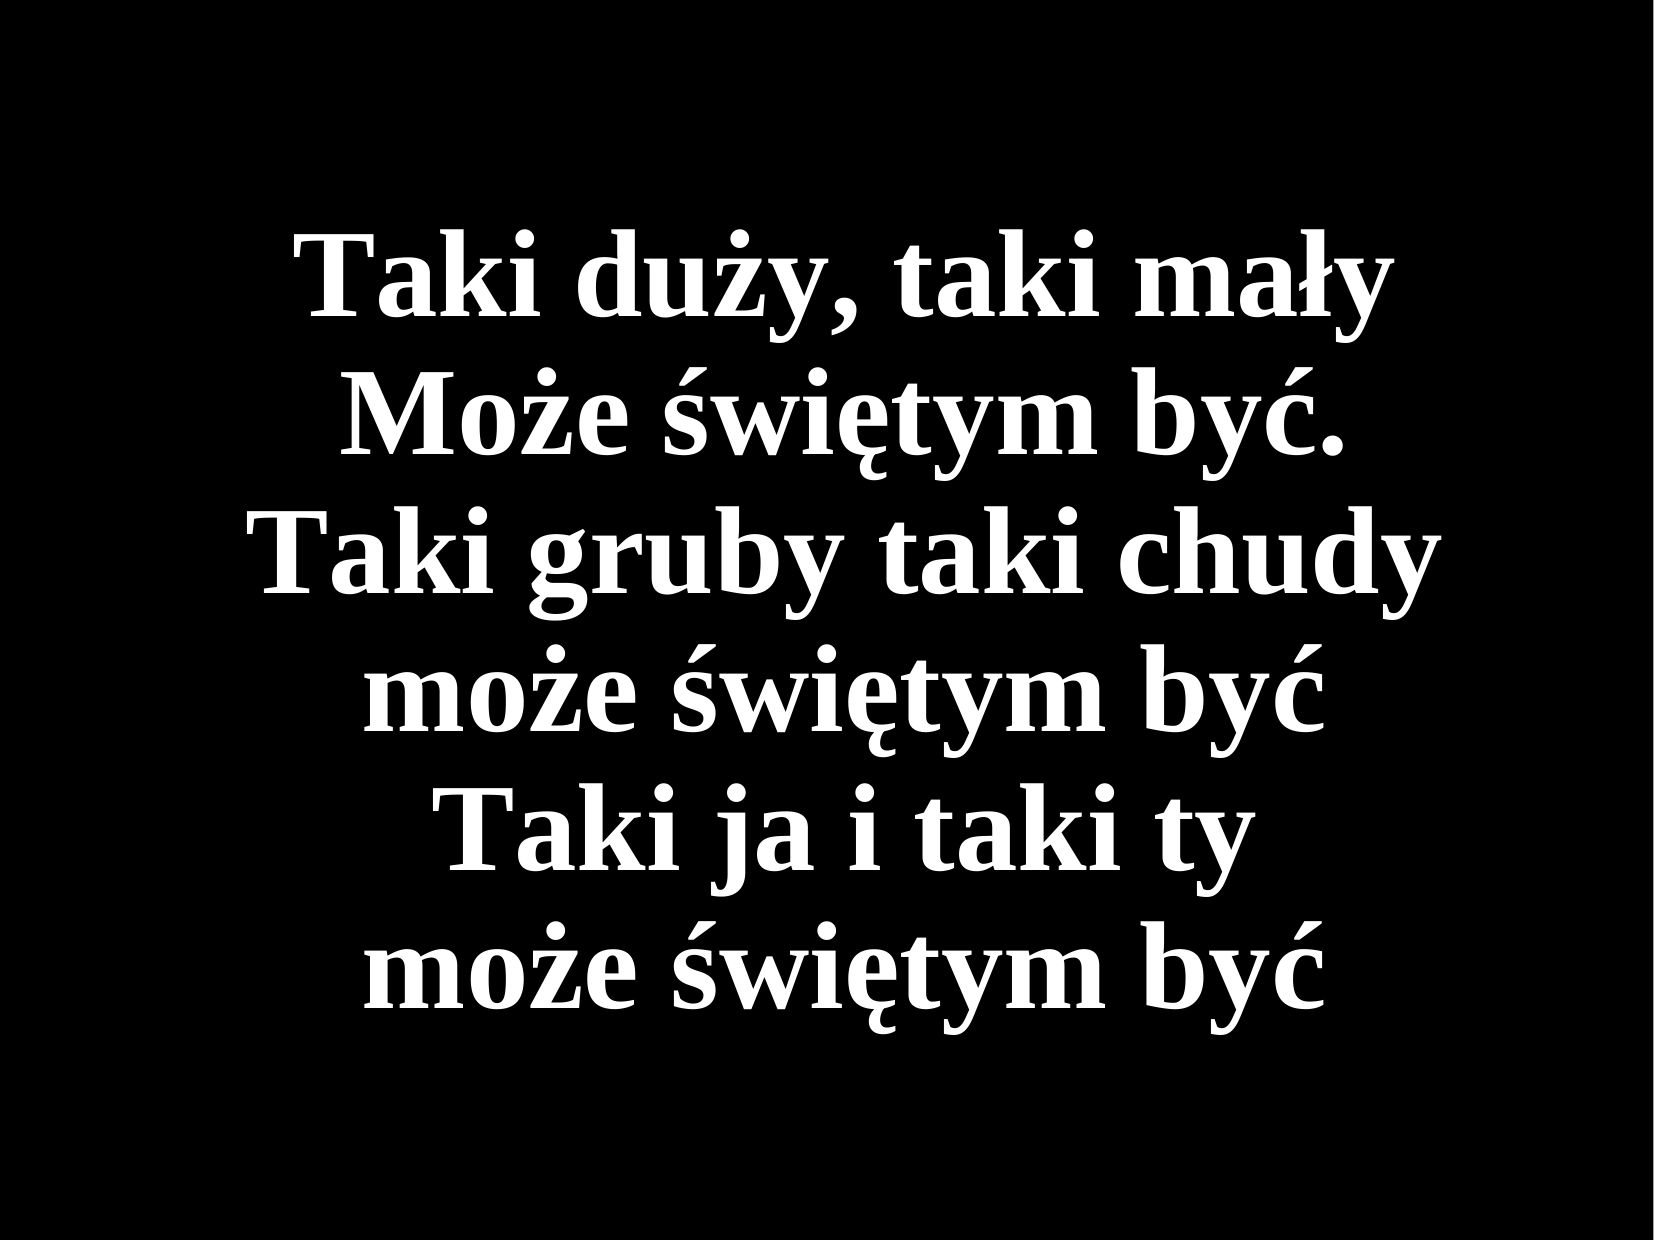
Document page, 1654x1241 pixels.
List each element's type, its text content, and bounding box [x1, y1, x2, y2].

subtitle Taki duży, taki mały Może świętym być. Taki gruby taki chudy może świętym być Taki ja i taki ty może świętym być [0, 0, 1654, 1241]
